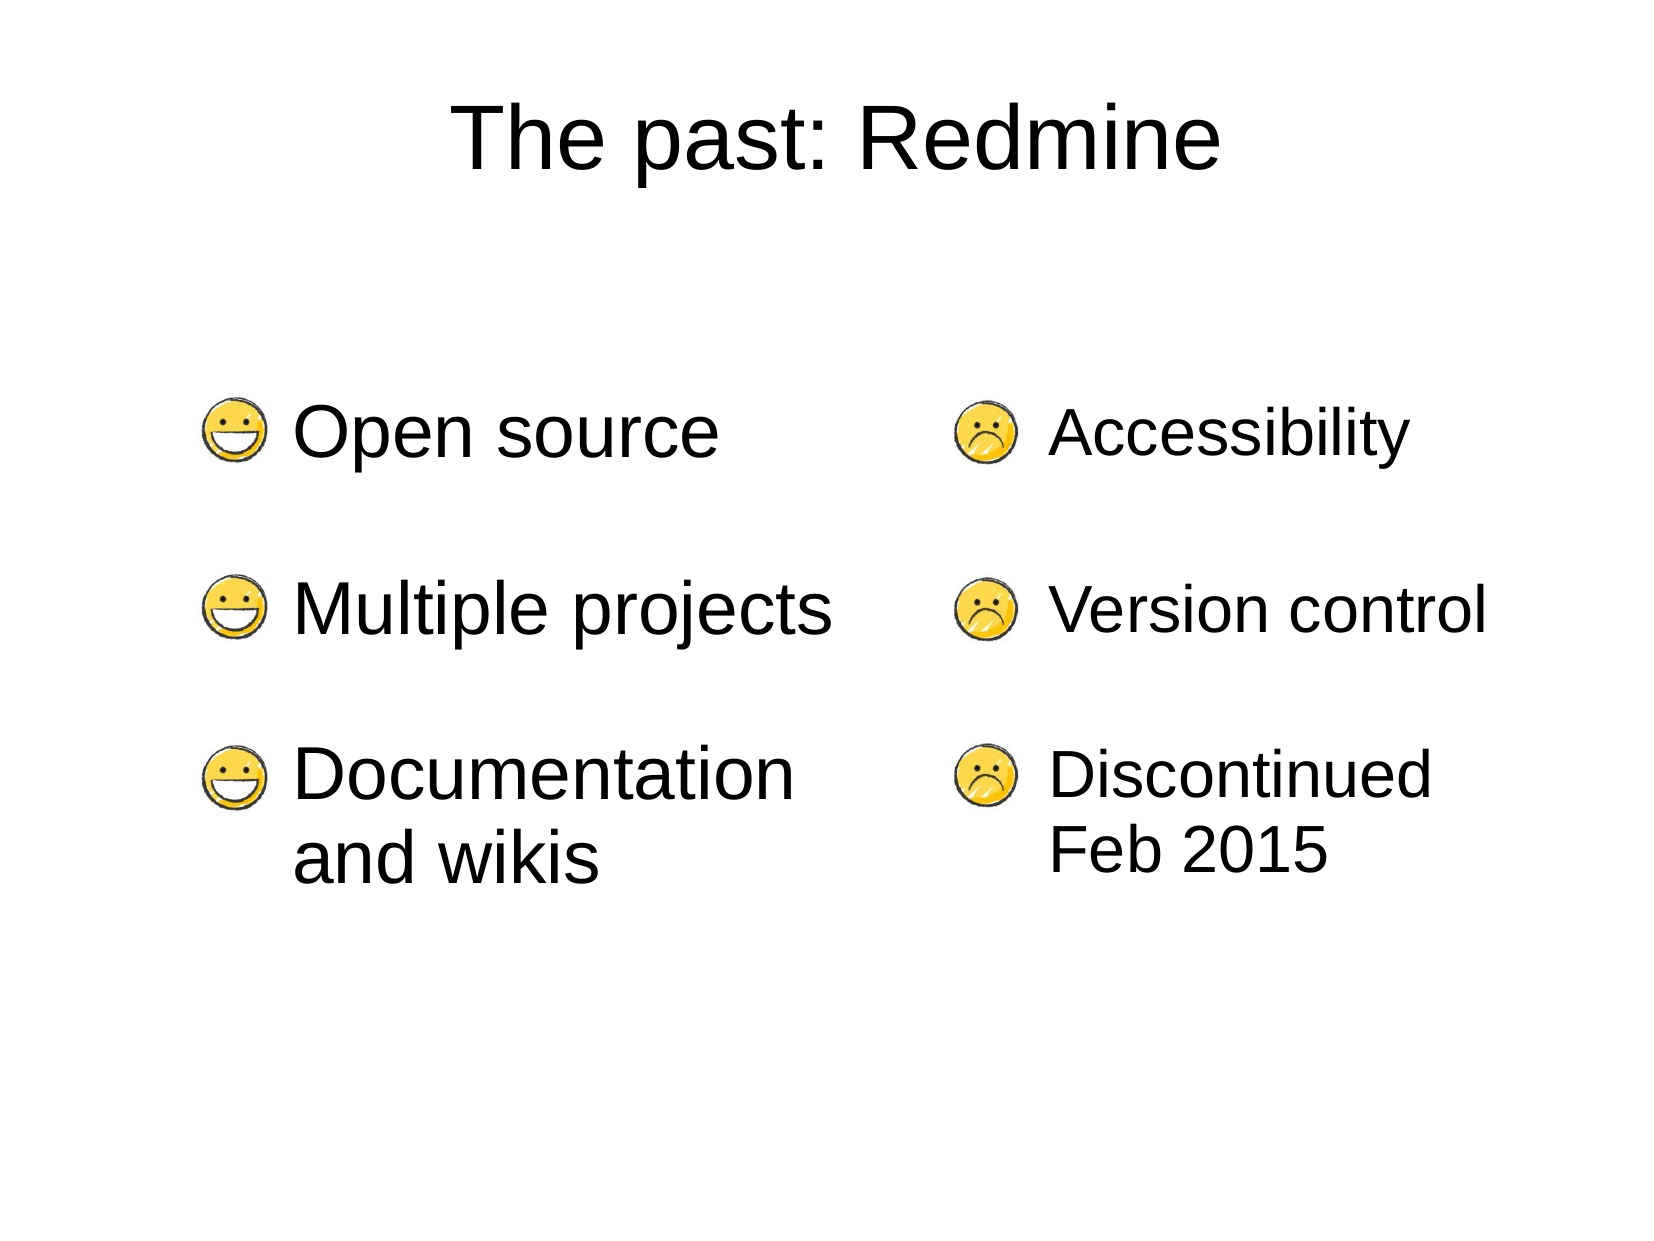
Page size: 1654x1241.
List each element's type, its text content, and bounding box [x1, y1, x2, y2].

text_box Discontinued Feb 2015 [1033, 730, 1527, 895]
picture [196, 738, 272, 816]
picture [947, 572, 1023, 648]
text_box Documentation and wikis [277, 724, 819, 908]
text_box Accessibility [1033, 387, 1467, 481]
text_box Version control [1033, 564, 1527, 664]
text_box The past: Redmine [405, 79, 1269, 211]
picture [196, 567, 272, 644]
text_box Open source [277, 381, 744, 506]
text_box Multiple projects [277, 558, 864, 683]
picture [947, 738, 1023, 814]
picture [196, 390, 272, 467]
picture [947, 395, 1023, 471]
